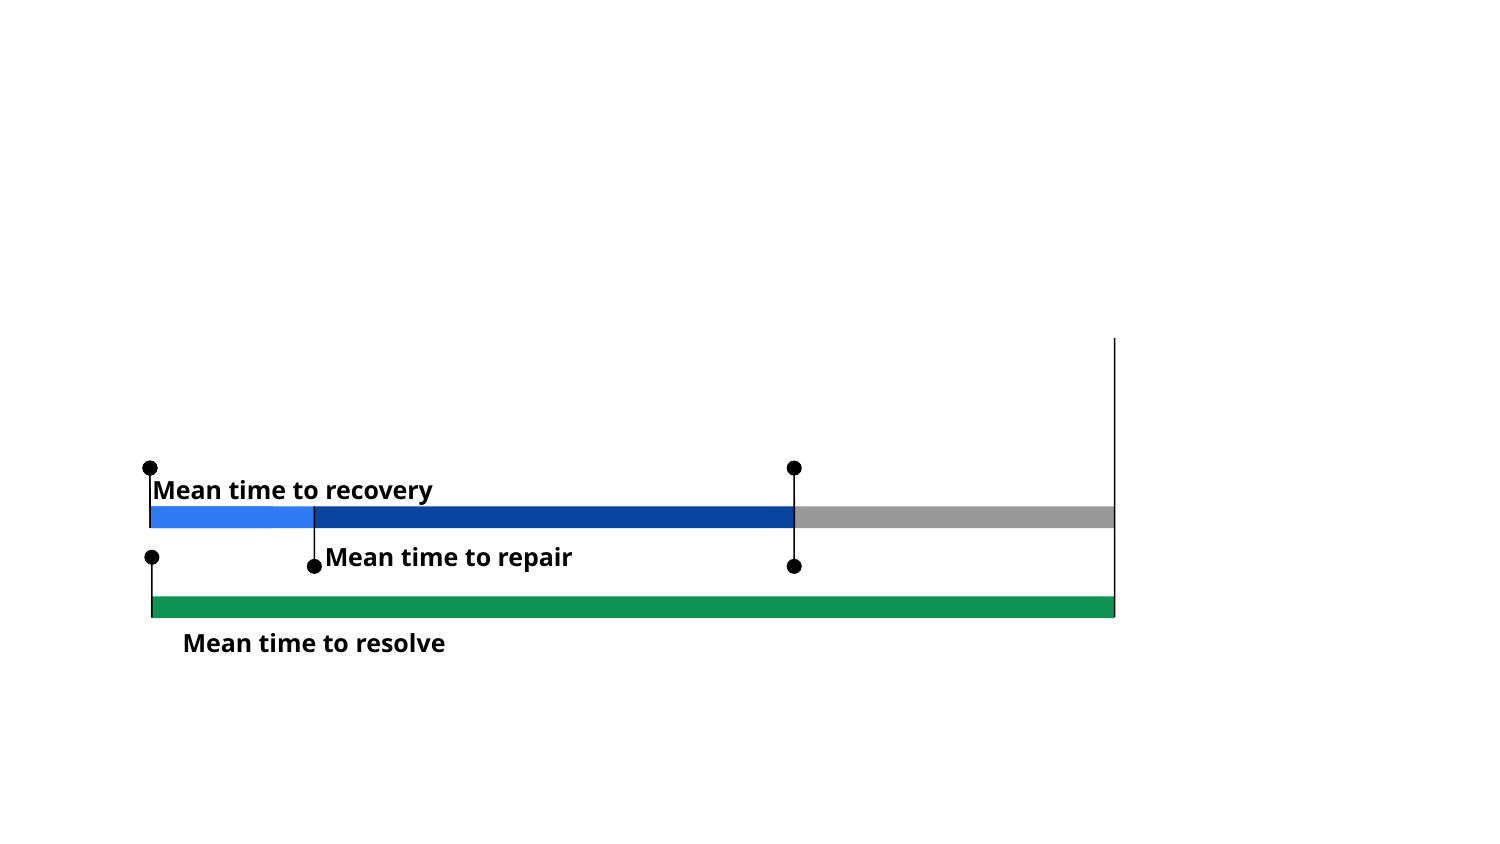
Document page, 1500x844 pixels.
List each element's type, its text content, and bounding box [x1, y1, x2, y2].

text_box Mean time to recovery [137, 454, 449, 516]
text_box [786, 558, 802, 574]
text_box [150, 516, 313, 529]
text_box [316, 506, 793, 529]
text_box Mean time to repair [293, 521, 605, 583]
text_box Mean time to resolve [158, 619, 470, 670]
text_box [786, 460, 802, 476]
text_box [795, 506, 1113, 529]
text_box [144, 549, 160, 565]
text_box [150, 596, 1115, 619]
text_box [306, 558, 322, 574]
